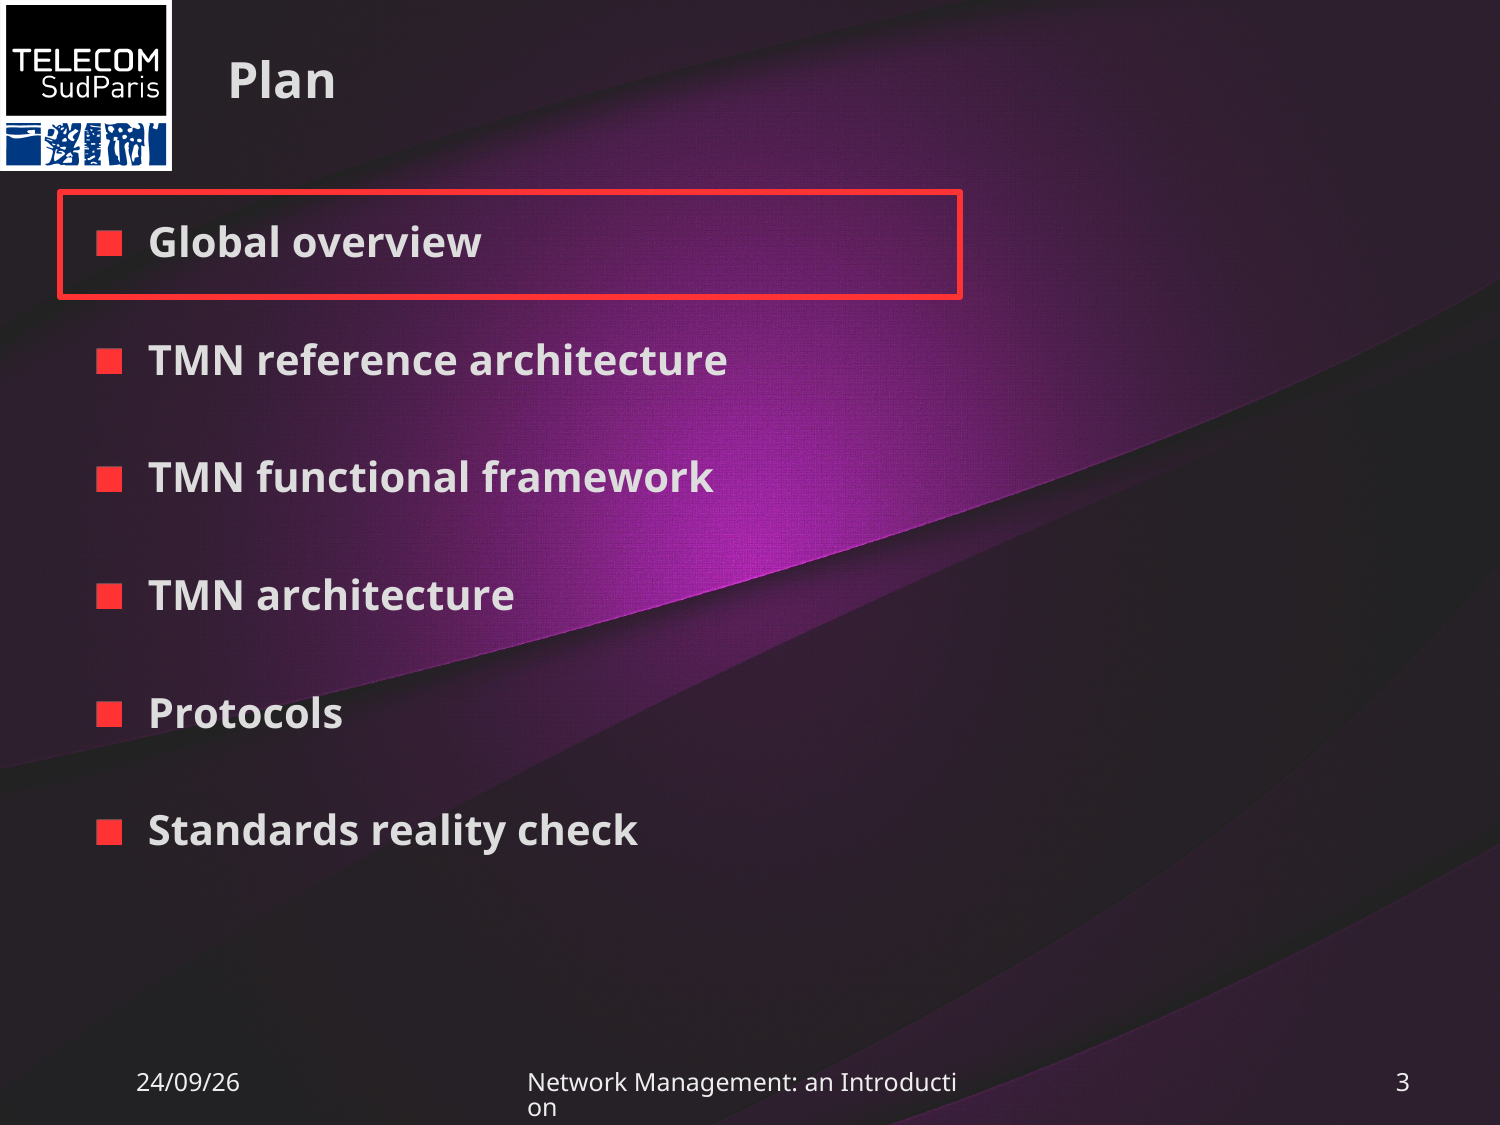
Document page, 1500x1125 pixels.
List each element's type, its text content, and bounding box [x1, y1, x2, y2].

title Plan [212, 19, 1406, 138]
picture [0, 0, 1500, 1125]
list Global overview TMN reference architecture TMN functional framework TMN architecture Protocols Standards reality check [76, 207, 957, 294]
list Global overview TMN reference architecture TMN functional framework TMN architecture Protocols Standards reality check [76, 207, 1427, 977]
